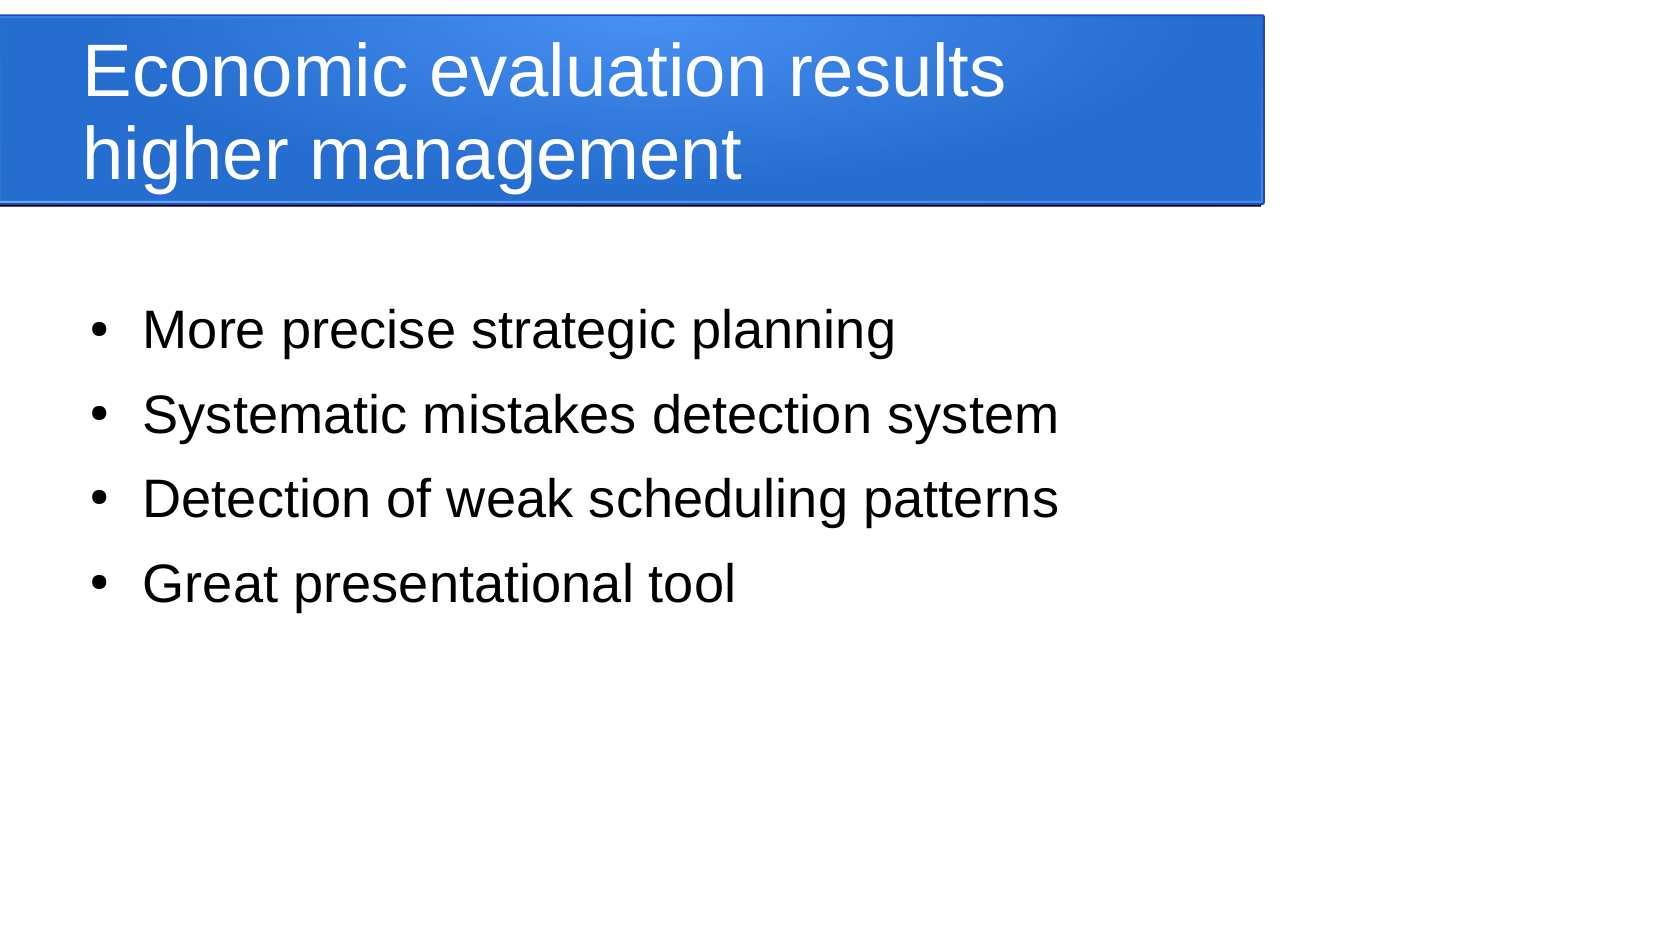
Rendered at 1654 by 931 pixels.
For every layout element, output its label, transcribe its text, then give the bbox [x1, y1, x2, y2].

list More precise strategic planning Systematic mistakes detection system Detection of weak scheduling patterns Great presentational tool [71, 300, 1561, 840]
title Economic evaluation results higher management [82, 29, 1235, 196]
